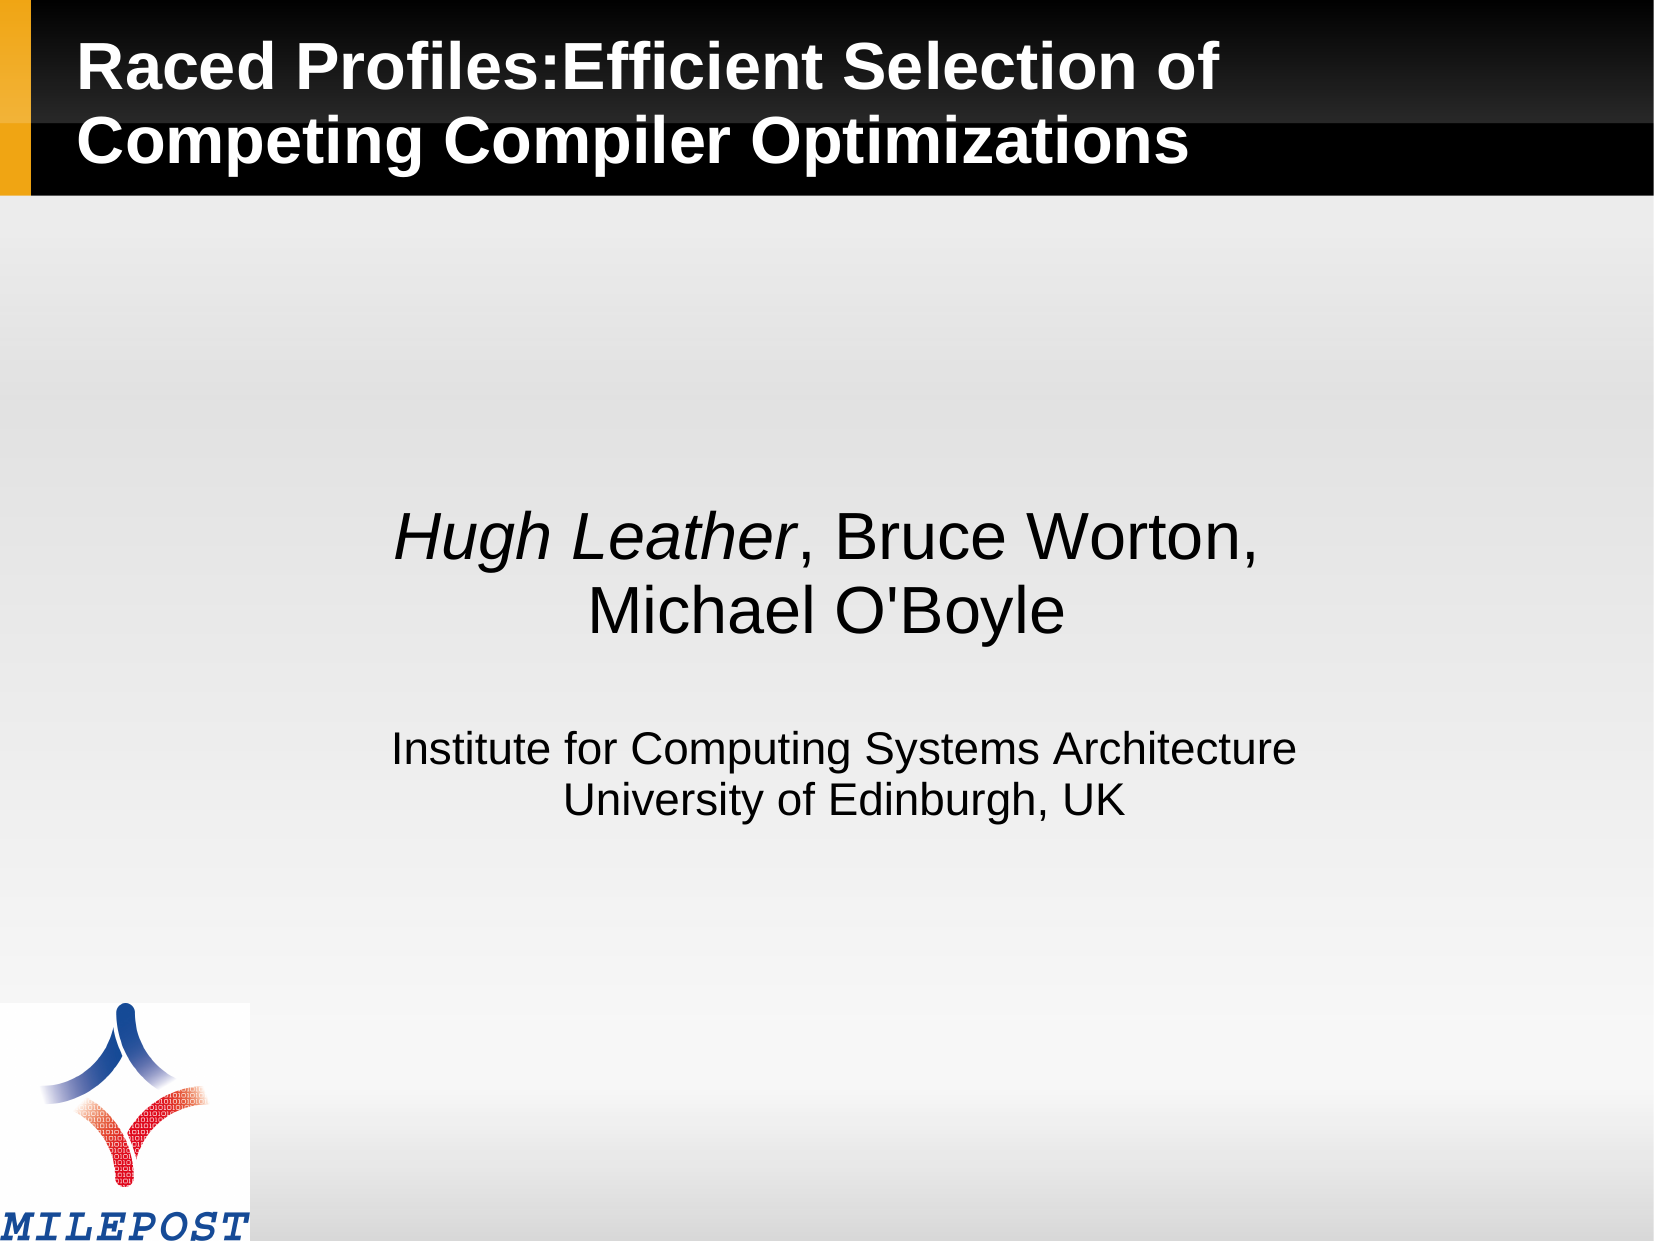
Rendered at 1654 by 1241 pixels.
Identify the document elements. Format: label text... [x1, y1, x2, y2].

title Raced Profiles:Efficient Selection of Competing Compiler Optimizations [76, 7, 1565, 200]
picture [0, 0, 1654, 1241]
subtitle Hugh Leather, Bruce Worton, Michael O'Boyle Institute for Computing Systems Architecture University of Edinburgh, UK [82, 297, 1571, 1102]
